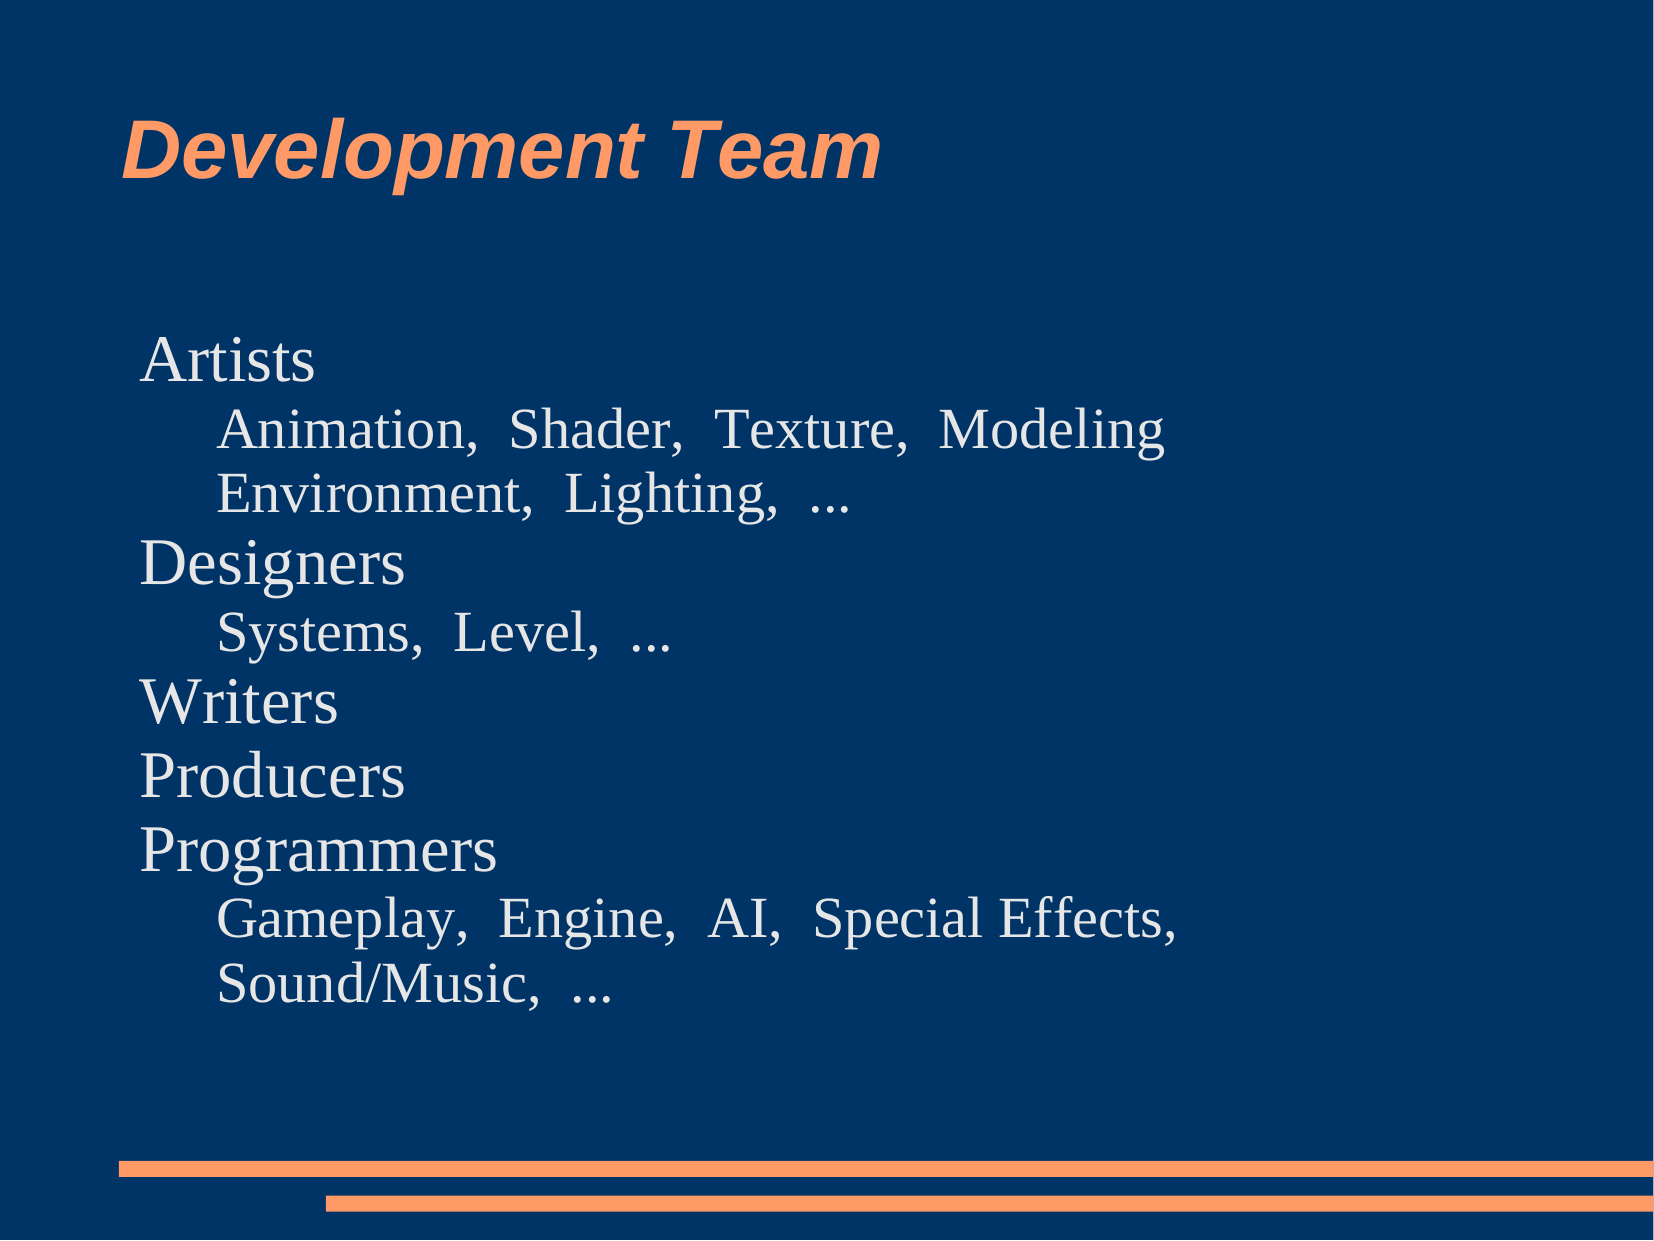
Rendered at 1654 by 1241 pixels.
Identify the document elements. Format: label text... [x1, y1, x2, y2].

list Artists Animation, Shader, Texture, Modeling Environment, Lighting, ... Designers Systems, Level, ... Writers Producers Programmers Gameplay, Engine, AI, Special Effects, Sound/Music, ... [121, 322, 1561, 1133]
title Development Team [121, 46, 1534, 254]
